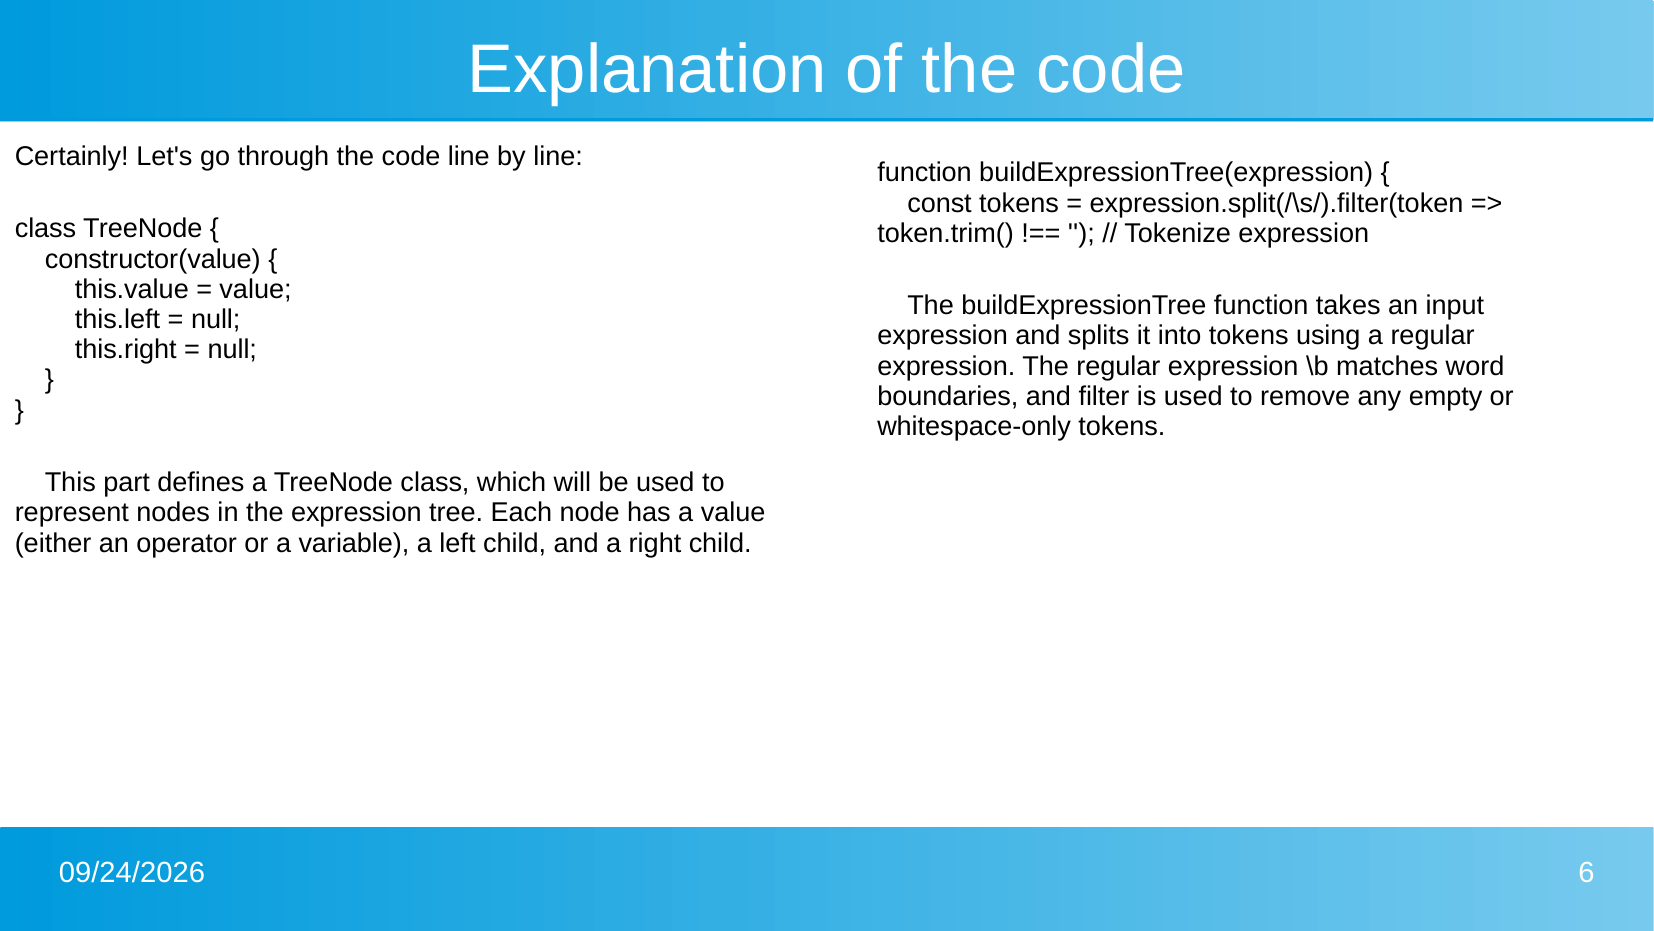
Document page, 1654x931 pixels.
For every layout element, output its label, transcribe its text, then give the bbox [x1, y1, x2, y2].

text_box Certainly! Let's go through the code line by line: class TreeNode { constructor(value) { this.value = value; this.left = null; this.right = null; } } This part defines a TreeNode class, which will be used to represent nodes in the expression tree. Each node has a value (either an operator or a variable), a left child, and a right child. [0, 133, 788, 884]
text_box function buildExpressionTree(expression) { const tokens = expression.split(/\s/).filter(token => token.trim() !== ''); // Tokenize expression The buildExpressionTree function takes an input expression and splits it into tokens using a regular expression. The regular expression \b matches word boundaries, and filter is used to remove any empty or whitespace-only tokens. [862, 150, 1613, 638]
title Explanation of the code [59, 29, 1595, 108]
